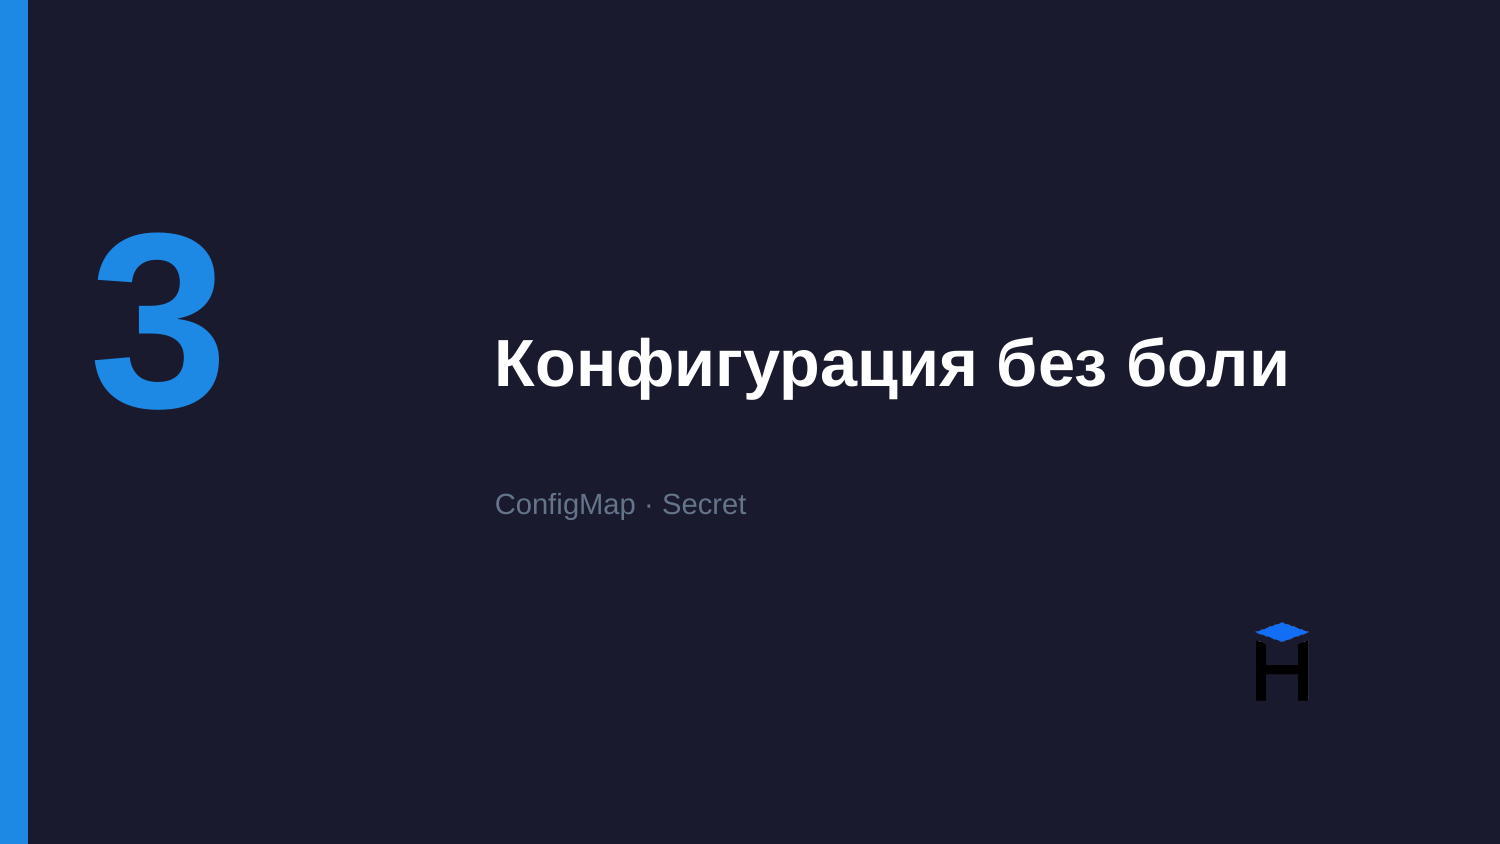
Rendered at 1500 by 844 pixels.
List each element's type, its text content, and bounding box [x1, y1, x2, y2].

text_box ConfigMap · Secret [479, 464, 1455, 540]
text_box 3 [74, 119, 525, 495]
text_box Конфигурация без боли [479, 269, 1455, 450]
picture [1255, 622, 1309, 701]
text_box [0, 0, 27, 844]
